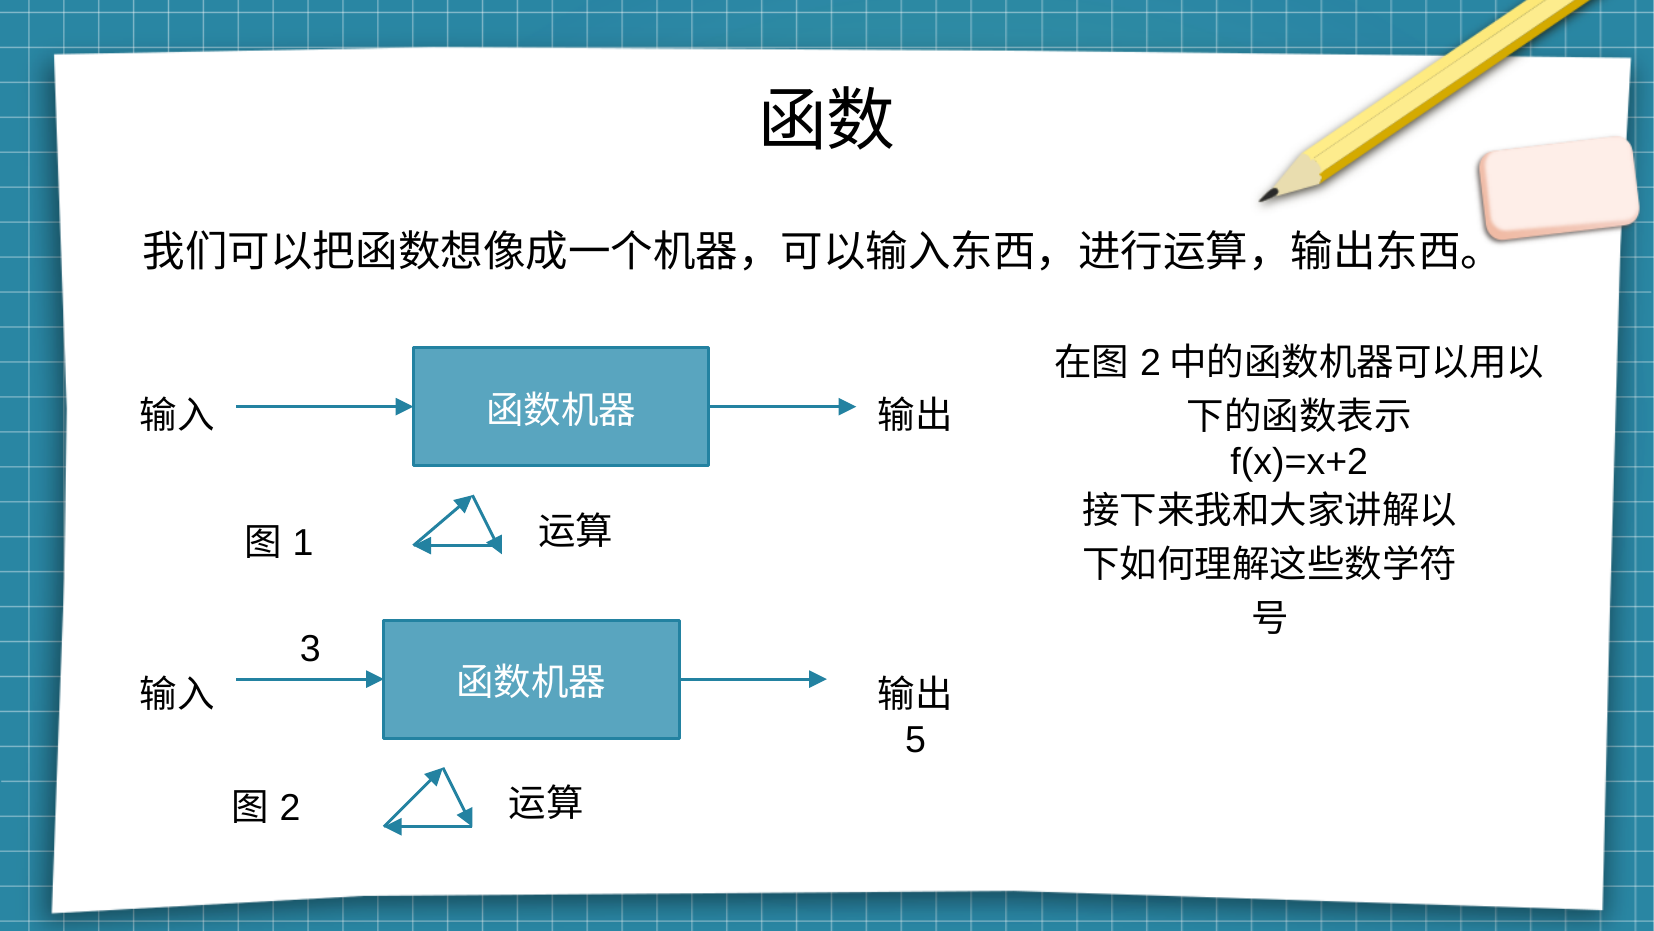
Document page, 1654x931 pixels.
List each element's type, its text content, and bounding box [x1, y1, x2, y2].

text_box 运算 [501, 493, 650, 546]
text_box 函数机器 [413, 347, 709, 466]
list 我们可以把函数想像成一个机器，可以输入东西，进行运算，输出东西。 [82, 217, 1571, 325]
text_box 图1 [229, 504, 325, 562]
text_box 5 [856, 710, 975, 768]
text_box 接下来我和大家讲解以下如何理解这些数学符号 [1062, 472, 1477, 600]
text_box 在图2中的函数机器可以用以下的函数表示 f(x)=x+2 [1033, 324, 1565, 462]
text_box 3 [265, 620, 355, 677]
text_box 输出 [856, 377, 975, 430]
text_box 输入 [118, 377, 237, 430]
picture [0, 0, 1654, 931]
text_box 图2 [206, 769, 325, 827]
text_box 阿三 [383, 265, 591, 319]
text_box 函数机器 [383, 620, 680, 739]
title 函数 [82, 37, 1571, 193]
text_box 运算 [472, 765, 621, 819]
text_box 输入 [118, 656, 237, 709]
text_box 输出 [856, 656, 975, 709]
